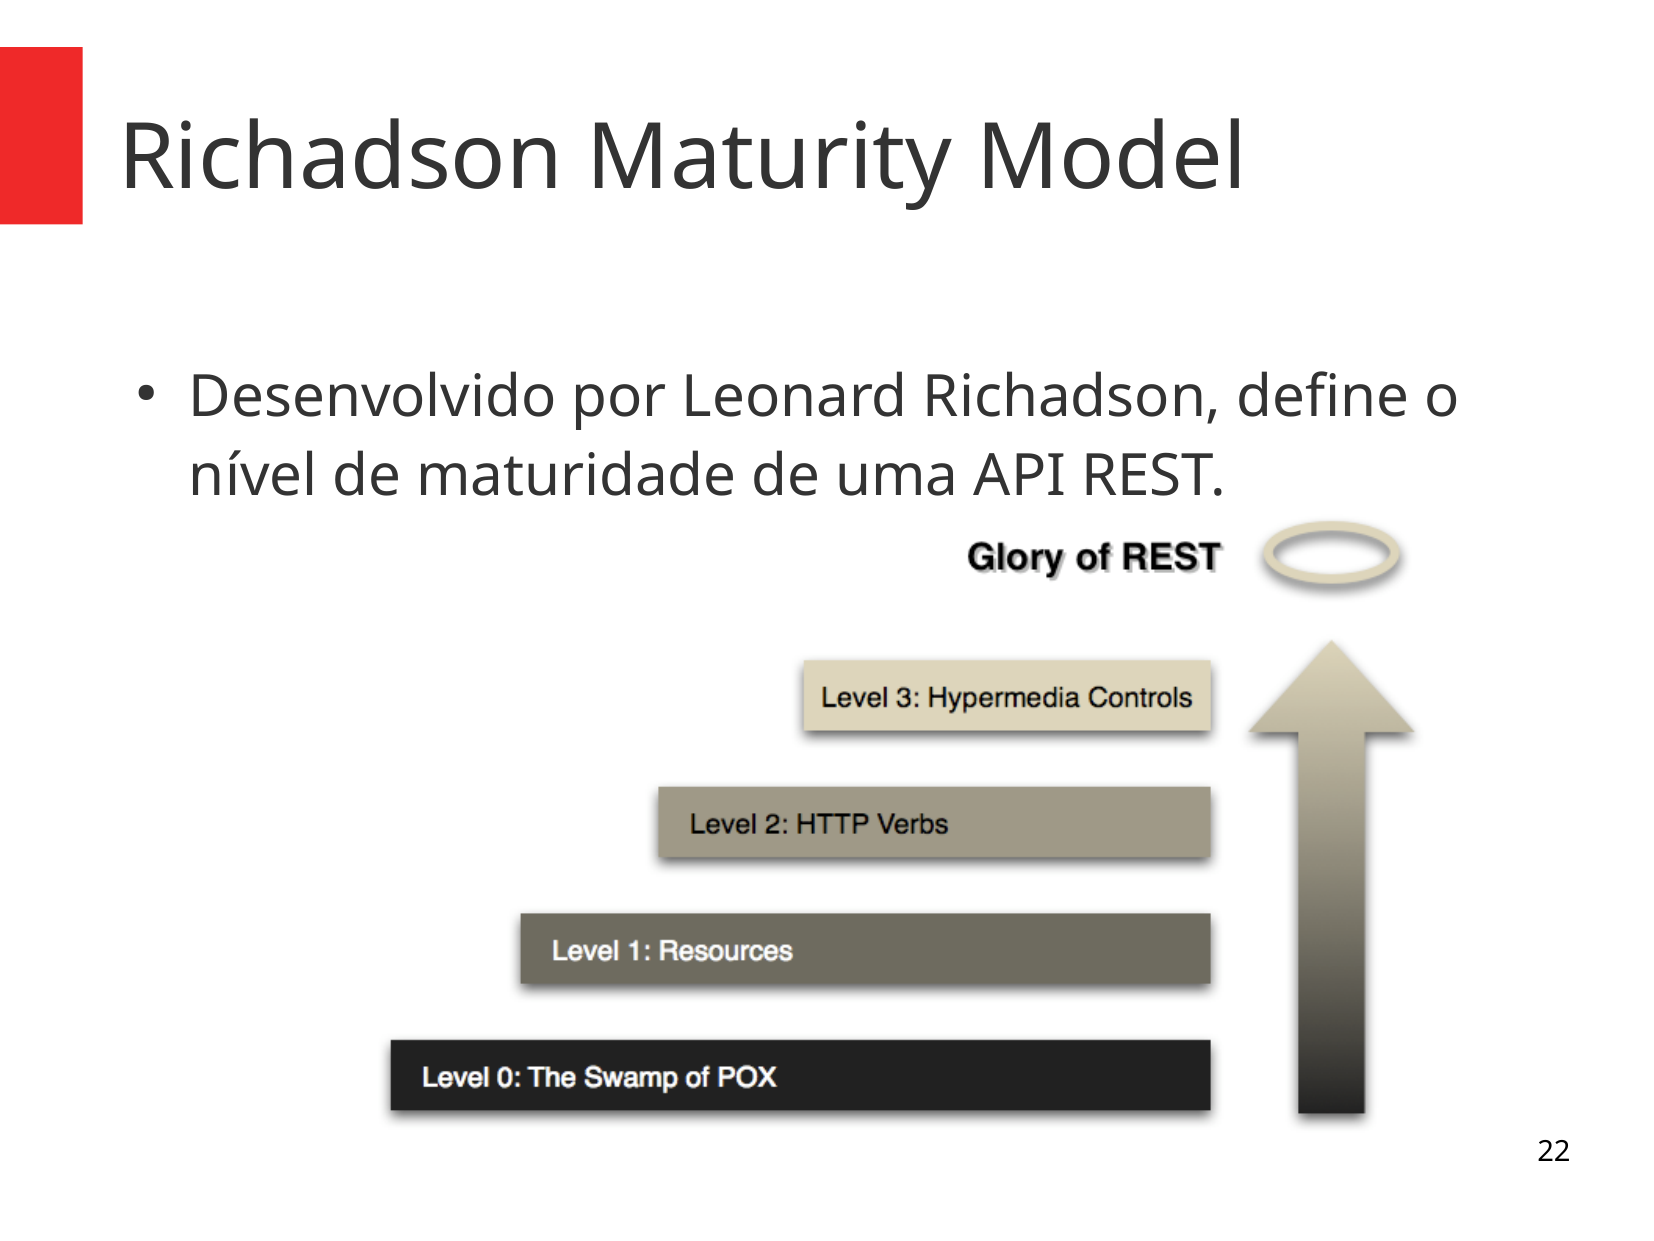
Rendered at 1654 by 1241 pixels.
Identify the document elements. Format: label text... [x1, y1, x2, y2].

picture [377, 512, 1430, 1134]
title Richadson Maturity Model [118, 49, 1571, 257]
list Desenvolvido por Leonard Richadson, define o nível de maturidade de uma API REST. [118, 354, 1536, 1074]
